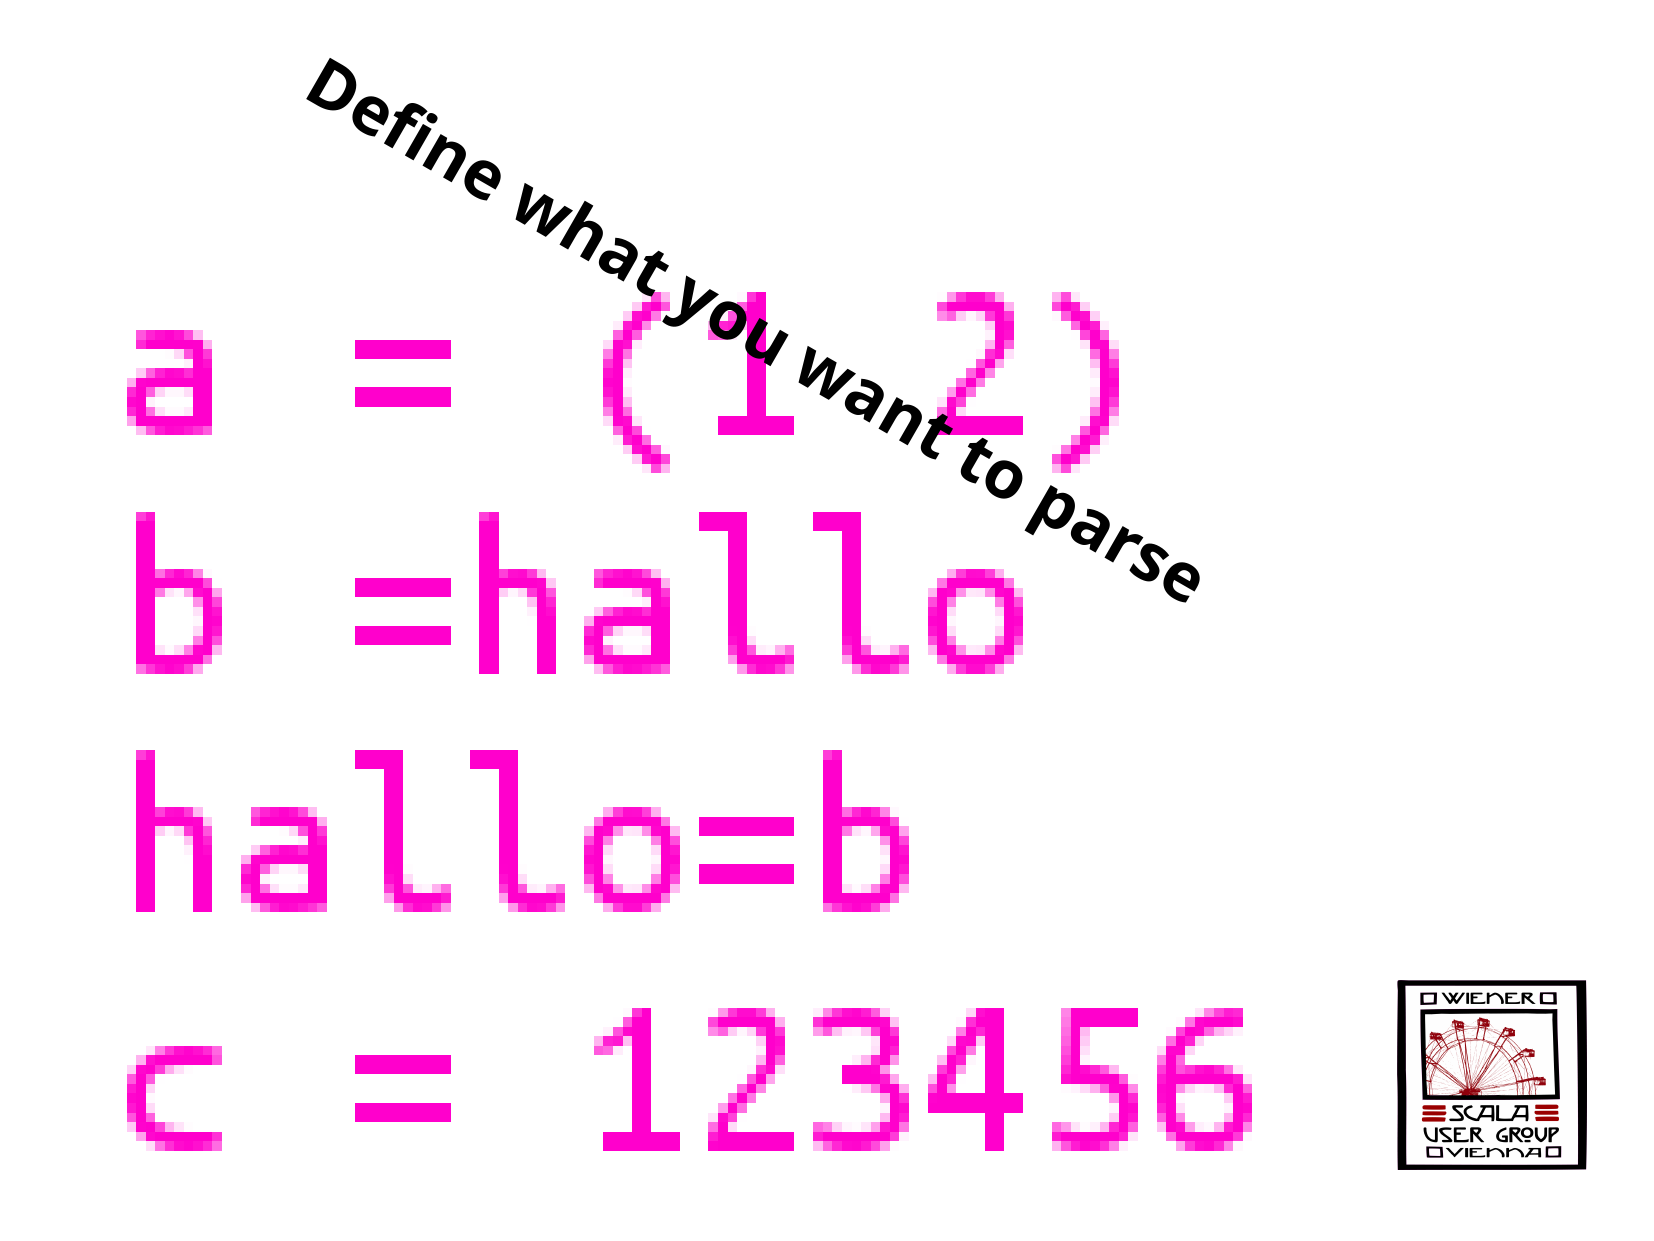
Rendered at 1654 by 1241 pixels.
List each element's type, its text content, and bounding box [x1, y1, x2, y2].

picture [124, 264, 1288, 1202]
text_box Define what you want to parse [266, 21, 1434, 767]
picture [751, 264, 1288, 574]
picture [1397, 980, 1587, 1170]
